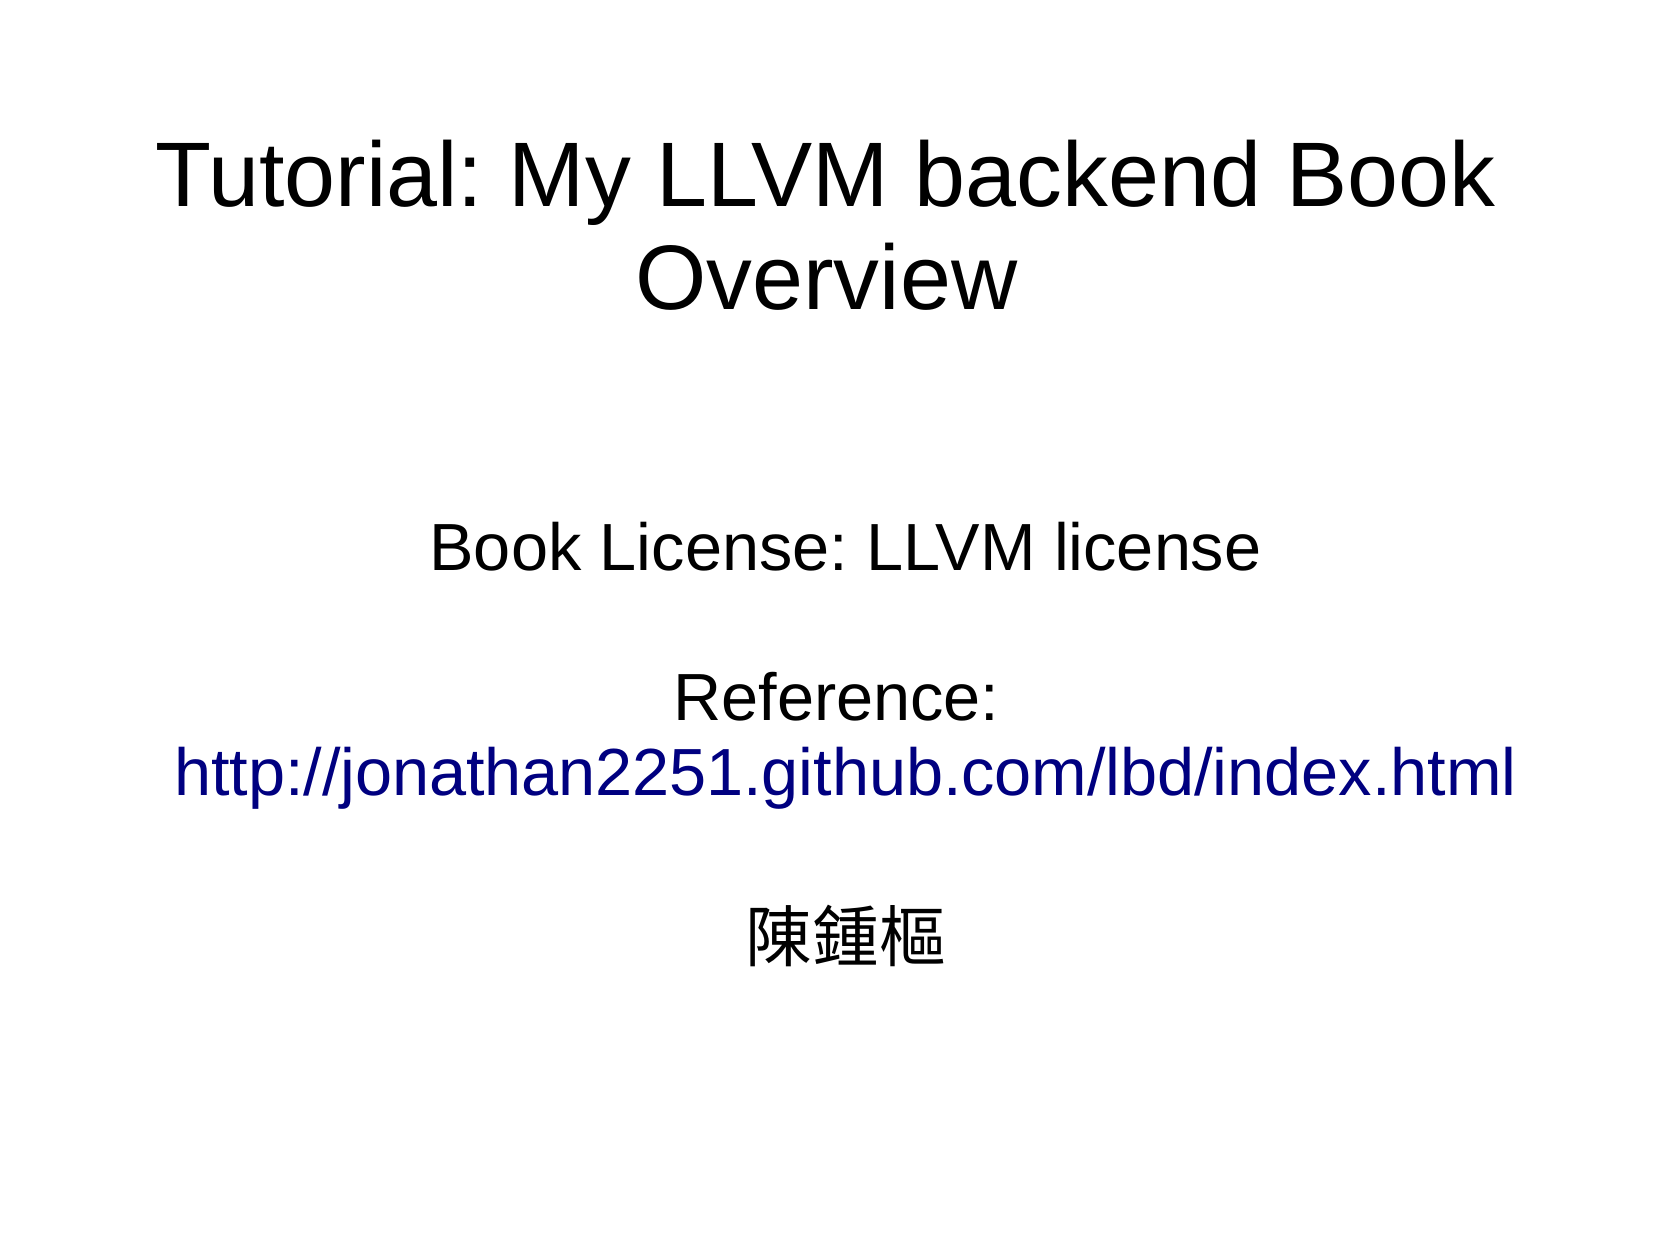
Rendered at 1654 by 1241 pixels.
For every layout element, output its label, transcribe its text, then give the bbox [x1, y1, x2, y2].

subtitle Book License: LLVM license Reference: http://jonathan2251.github.com/lbd/index.html 陳鍾樞 [101, 395, 1591, 1096]
title Tutorial: My LLVM backend Book Overview [82, 122, 1571, 331]
